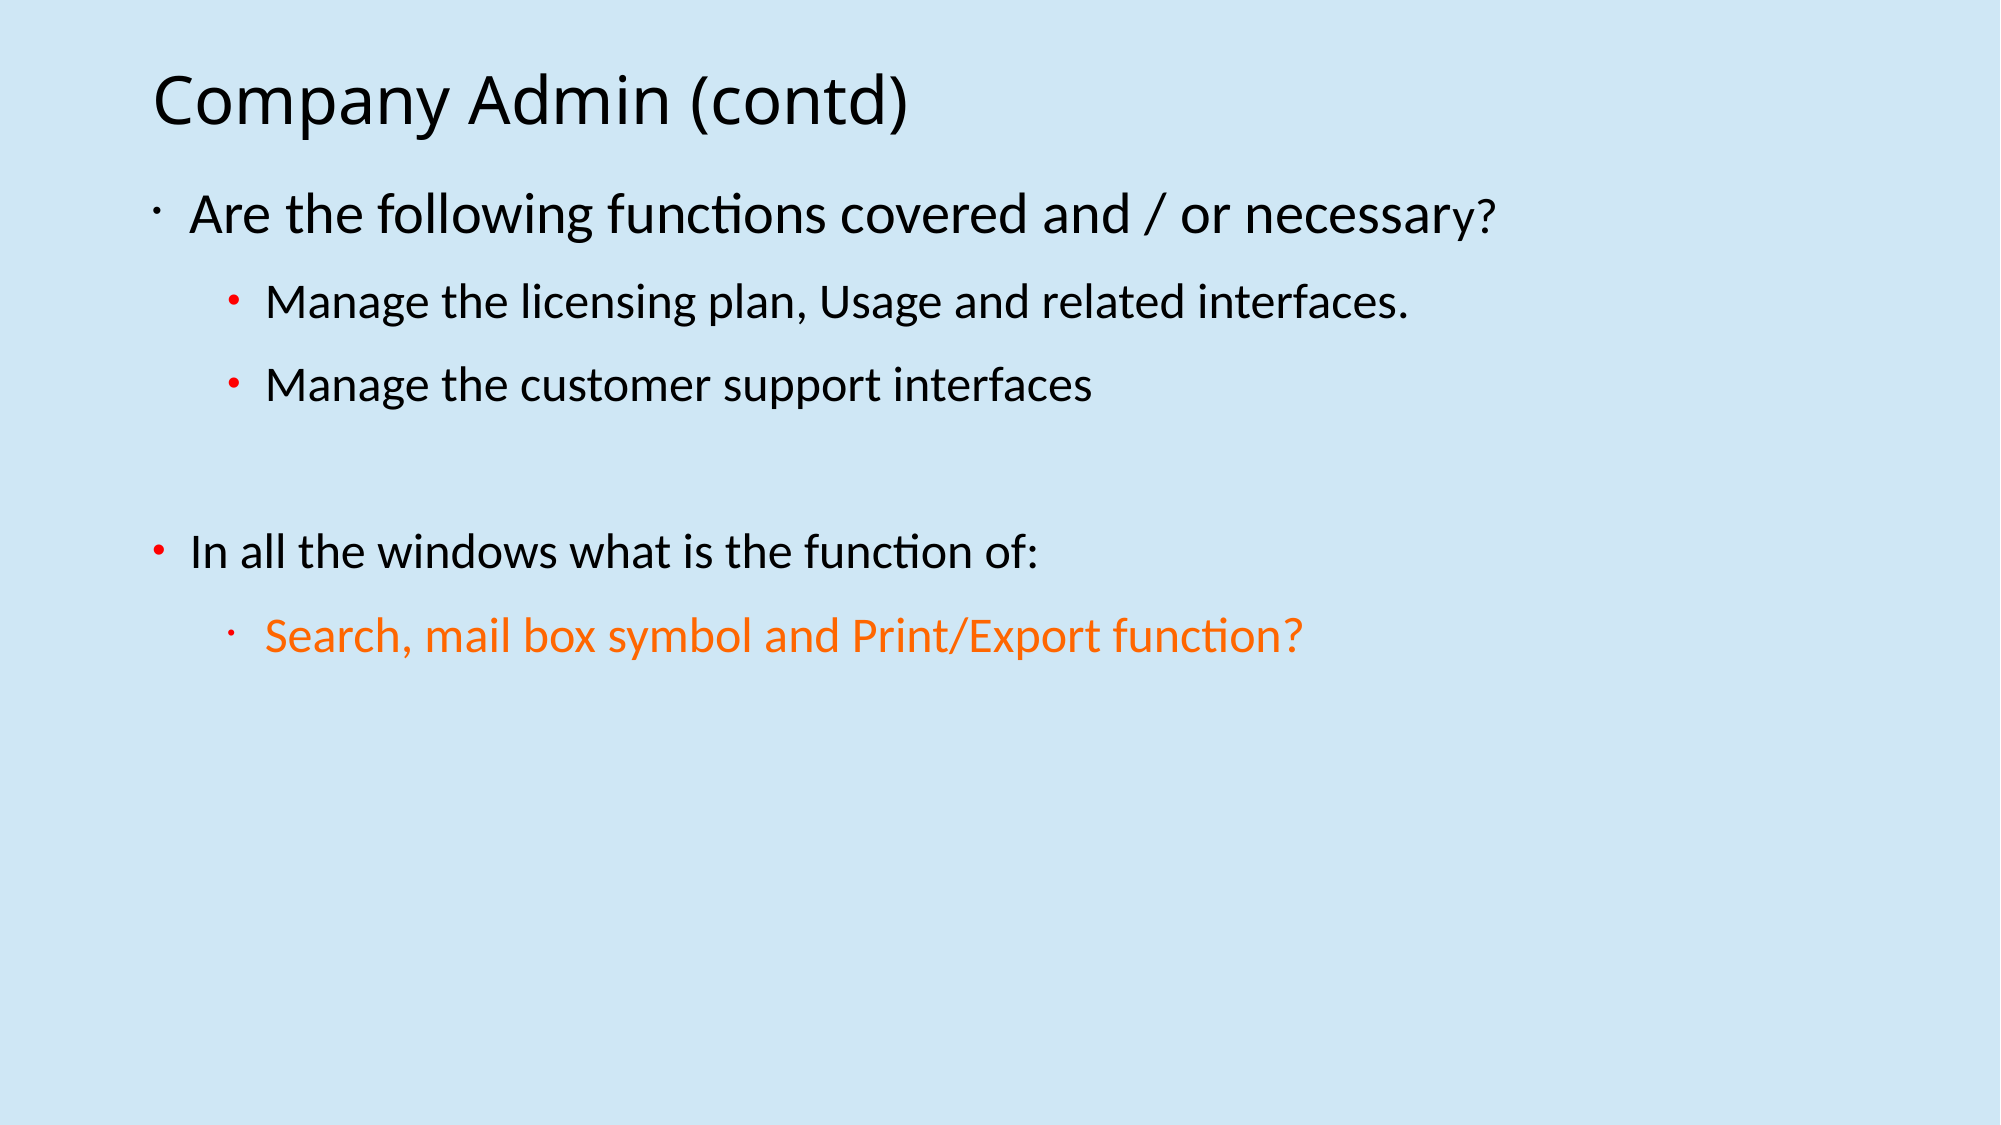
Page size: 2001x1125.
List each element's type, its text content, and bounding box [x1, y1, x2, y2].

title Company Admin (contd) [137, 59, 1863, 175]
list Are the following functions covered and / or necessary? Manage the licensing plan, Usage and related interfaces. Manage the customer support interfaces In all the windows what is the function of: Search, mail box symbol and Print/Export function? [137, 175, 1863, 1069]
